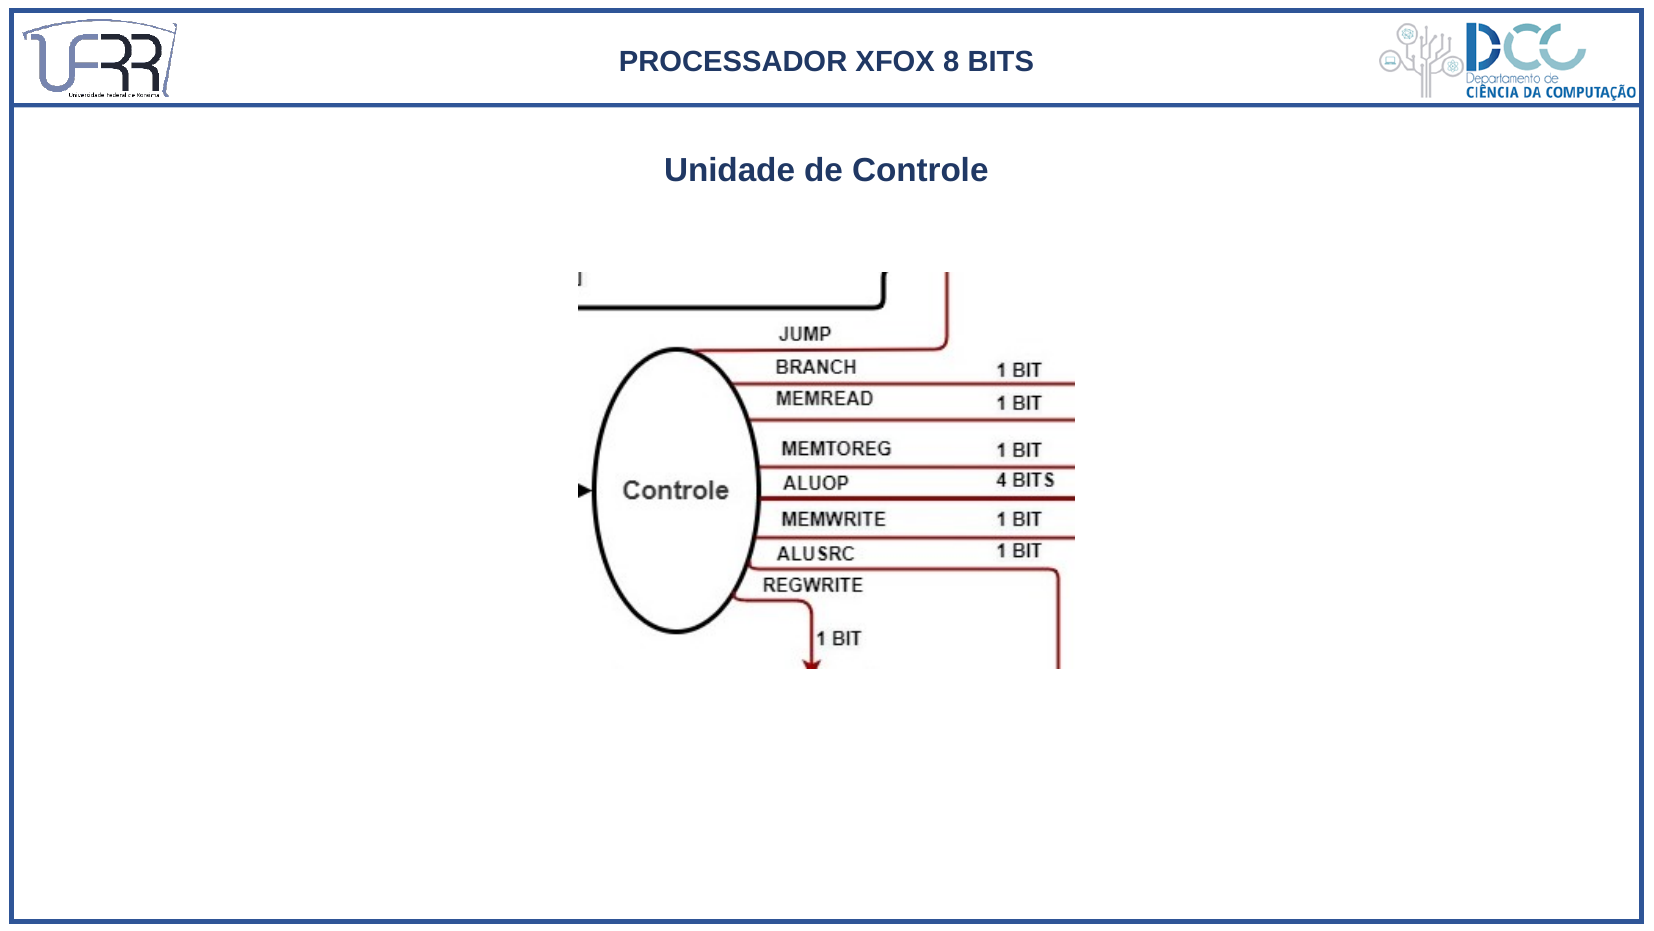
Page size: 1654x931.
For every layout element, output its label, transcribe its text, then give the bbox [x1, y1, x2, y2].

text_box Unidade de Controle [82, 145, 1571, 191]
picture [578, 272, 1075, 669]
text_box PROCESSADOR XFOX 8 BITS [82, 37, 1571, 83]
picture [1379, 16, 1636, 101]
picture [22, 19, 177, 97]
